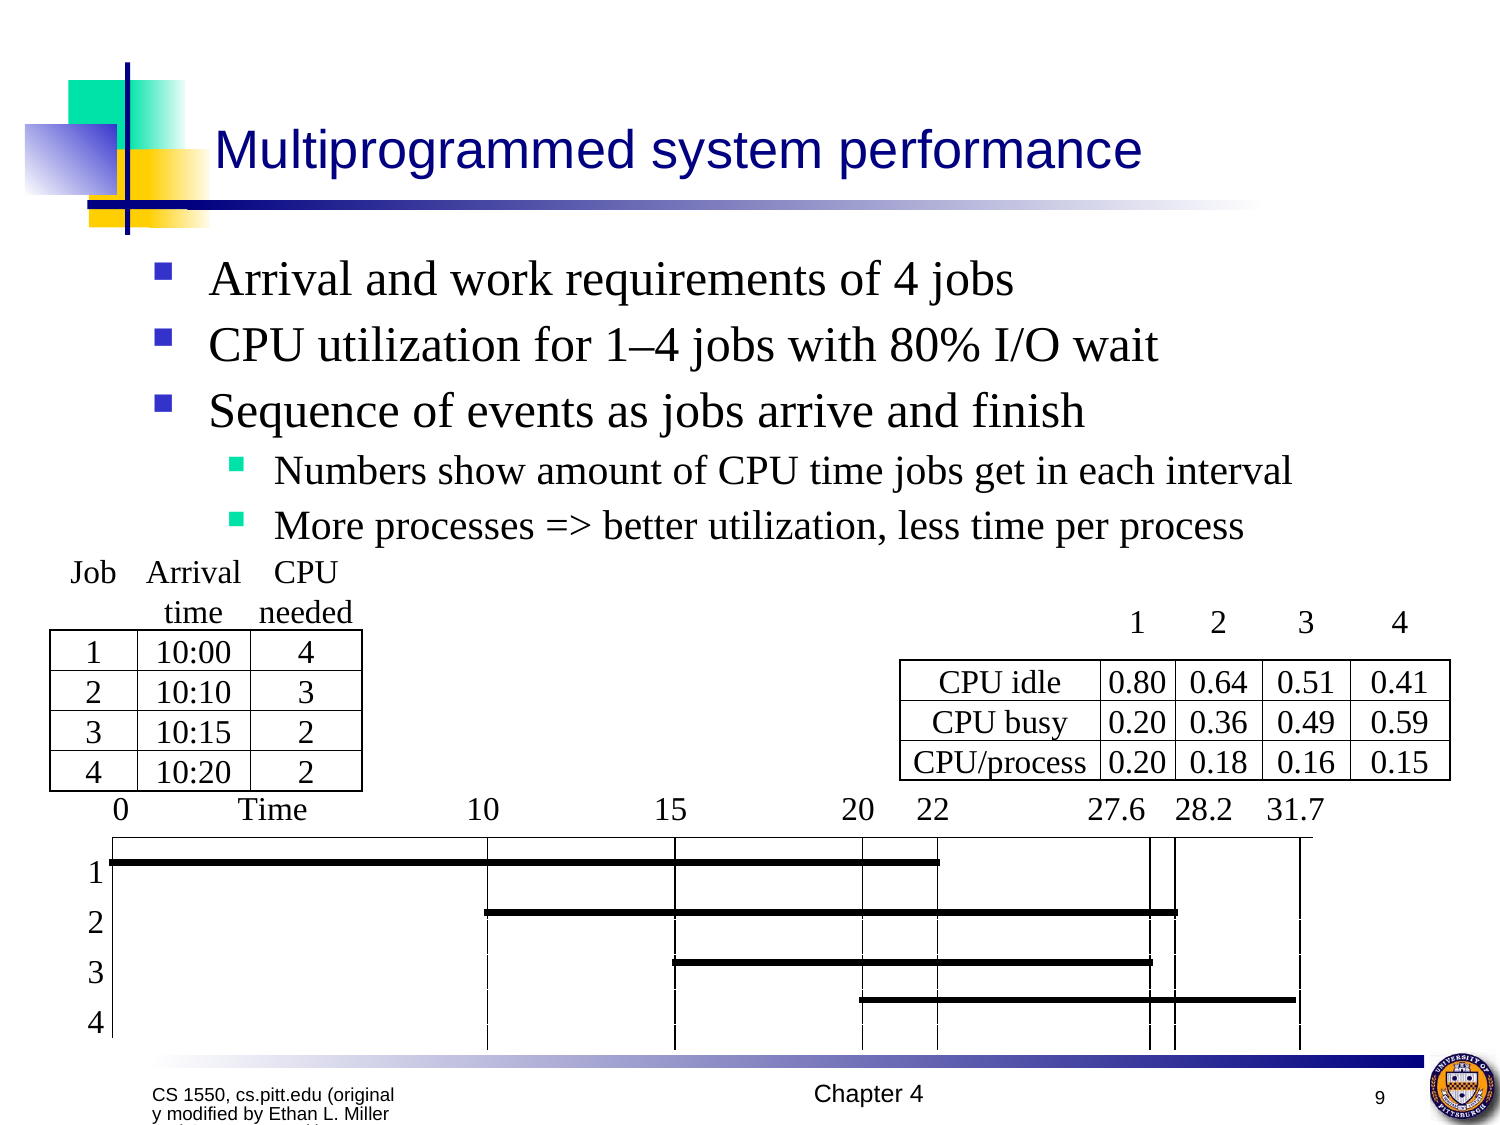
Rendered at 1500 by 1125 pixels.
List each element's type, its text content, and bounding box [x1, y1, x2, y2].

table_header 1 [1100, 600, 1175, 659]
table_header Arrival time [137, 550, 250, 629]
table_cell 2 [51, 671, 137, 710]
text_box 2 [87, 899, 105, 940]
text_box 15 [653, 787, 688, 828]
table_header CPU needed [250, 550, 362, 629]
table_cell 0.20 [1101, 741, 1175, 779]
table_header 4 [1350, 600, 1450, 659]
table_header [900, 600, 1100, 659]
table_cell 2 [251, 711, 361, 750]
text_box 10 [466, 787, 501, 828]
table_cell 10:15 [138, 711, 250, 750]
table_header Job [50, 550, 137, 629]
text_box 27.6 [1087, 787, 1147, 828]
table_cell 0.59 [1351, 701, 1449, 740]
table_cell 0.36 [1176, 701, 1262, 740]
table_cell 10:10 [138, 671, 250, 710]
table_cell 0.49 [1263, 701, 1350, 740]
table_cell 0.51 [1263, 661, 1350, 700]
text_box 1 [87, 849, 105, 890]
table_header 3 [1262, 600, 1350, 659]
table_cell 0.18 [1176, 741, 1262, 779]
table_cell 0.20 [1101, 701, 1175, 740]
table_cell CPU idle [901, 661, 1100, 700]
list Arrival and work requirements of 4 jobs CPU utilization for 1–4 jobs with 80% I/O wait Sequence of events as jobs arrive and finish Numbers show amount of CPU time jobs get in each interval More processes => better utilization, less time per process [137, 237, 1469, 632]
text_box 31.7 [1266, 787, 1326, 828]
text_box 20 [841, 787, 876, 828]
table_cell 10:20 [138, 751, 250, 790]
picture [1425, 1049, 1500, 1125]
table_cell 2 [251, 751, 361, 790]
table_cell 0.15 [1351, 741, 1449, 779]
table_cell 4 [251, 631, 361, 670]
table_cell 0.64 [1176, 661, 1262, 700]
table_cell 3 [251, 671, 361, 710]
title Multiprogrammed system performance [200, 87, 1476, 188]
table_cell CPU busy [901, 701, 1100, 740]
table_cell 0.16 [1263, 741, 1350, 779]
table_cell CPU/process [901, 741, 1100, 779]
text_box Time [237, 787, 308, 828]
table_cell 1 [51, 631, 137, 670]
text_box 0 [112, 787, 130, 828]
table_cell 3 [51, 711, 137, 750]
text_box 28.2 [1174, 787, 1234, 828]
table_cell 4 [51, 751, 137, 790]
table_cell 0.41 [1351, 661, 1449, 700]
text_box 4 [87, 999, 105, 1040]
text_box 22 [916, 787, 951, 828]
table_cell 10:00 [138, 631, 250, 670]
text_box 3 [87, 949, 105, 991]
table_cell 0.80 [1101, 661, 1175, 700]
table_header 2 [1175, 600, 1262, 659]
